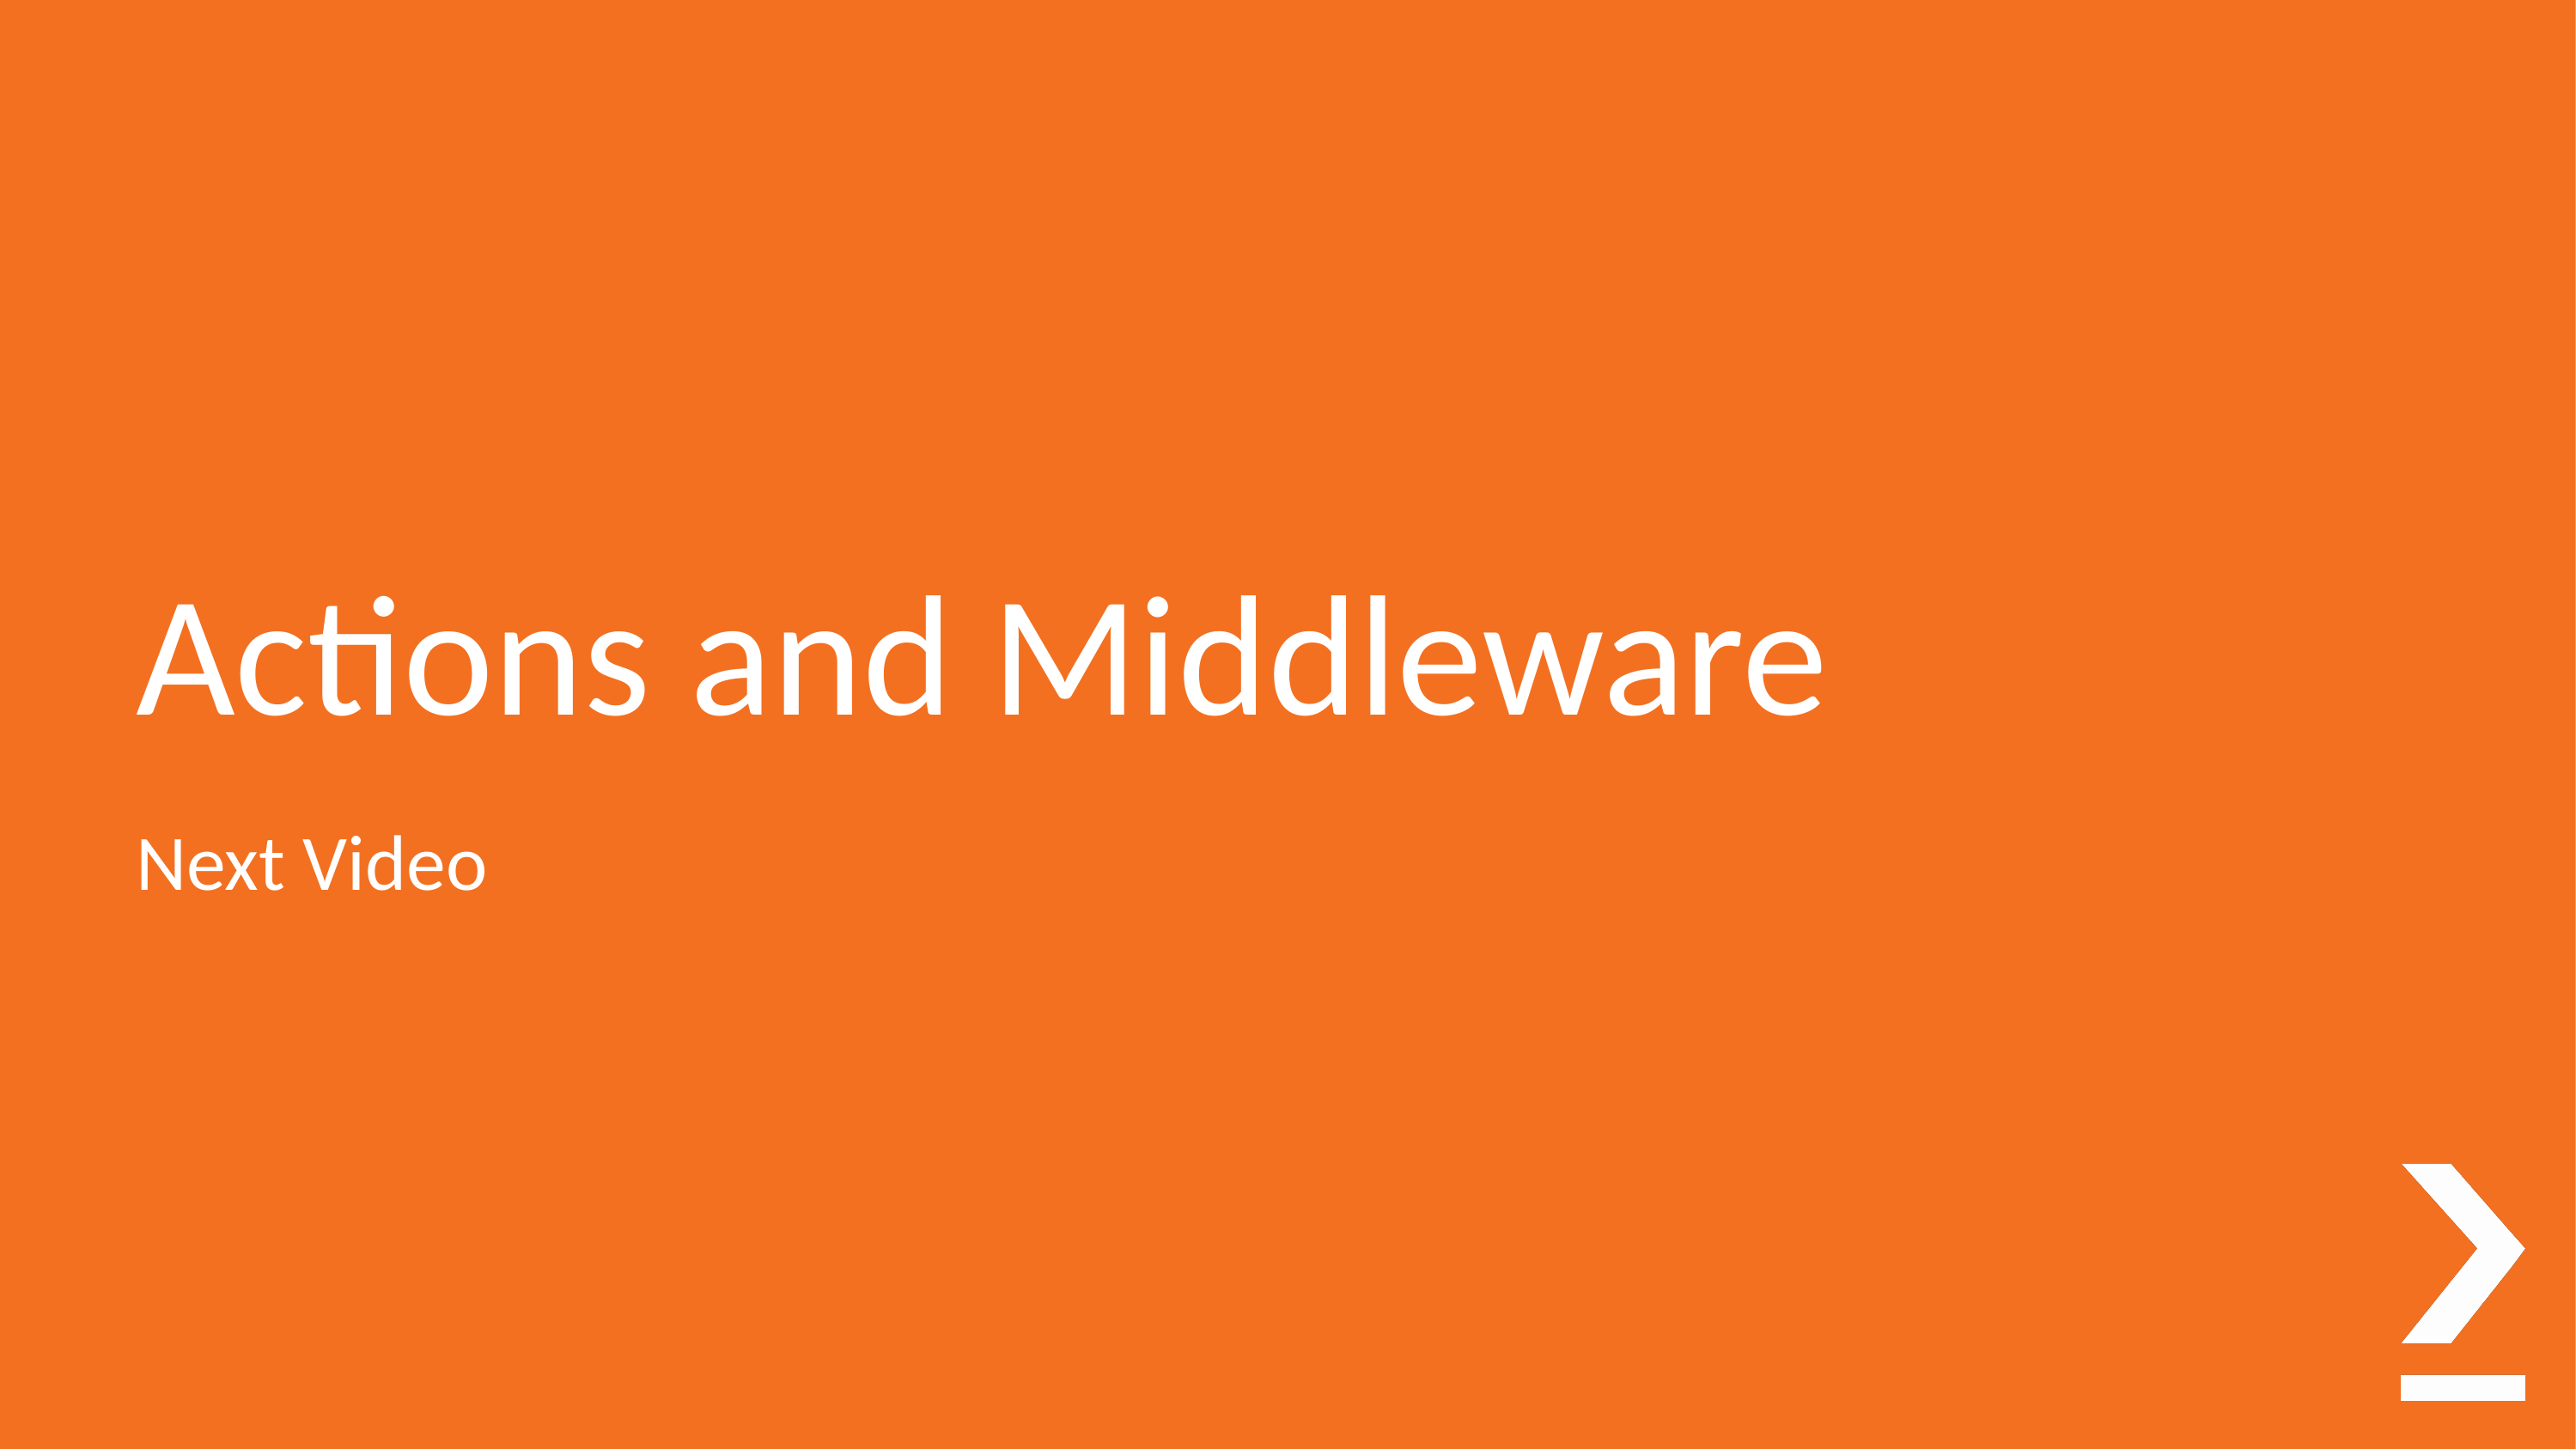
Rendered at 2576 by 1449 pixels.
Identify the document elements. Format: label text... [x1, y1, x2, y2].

subtitle Next Video [110, 785, 2427, 908]
picture [2401, 1164, 2525, 1401]
title Actions and Middleware [110, 512, 2427, 776]
